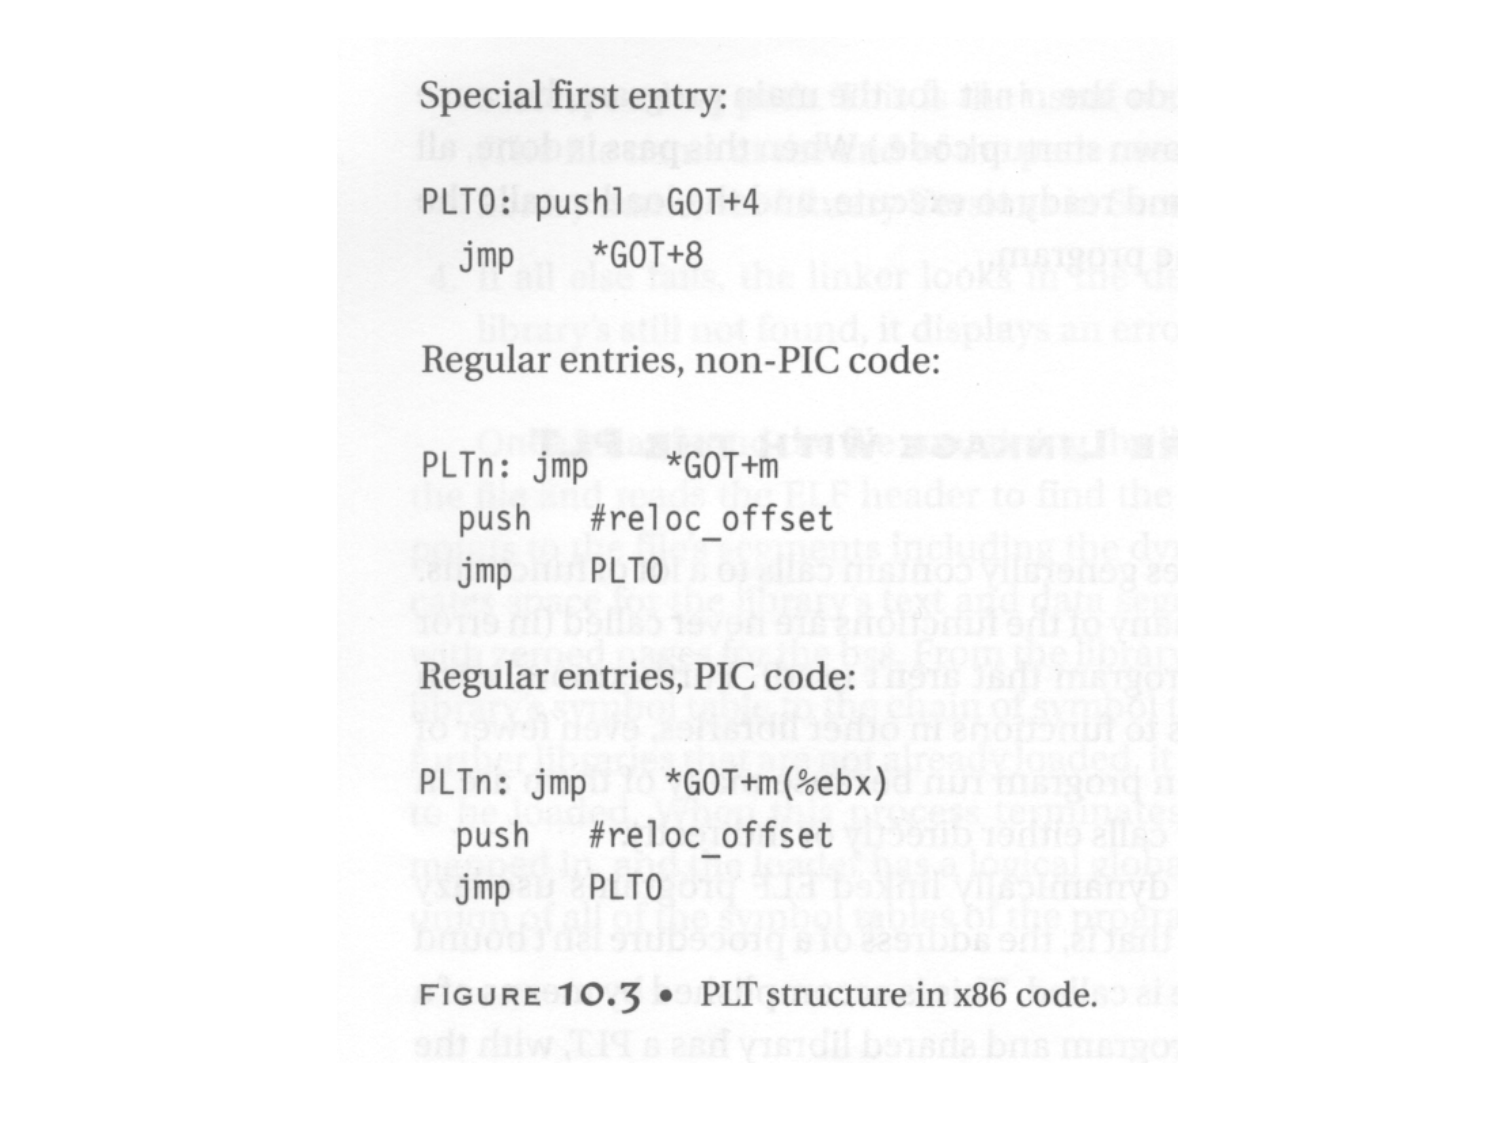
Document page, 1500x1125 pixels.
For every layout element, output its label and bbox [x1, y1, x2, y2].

picture [337, 37, 1178, 1063]
